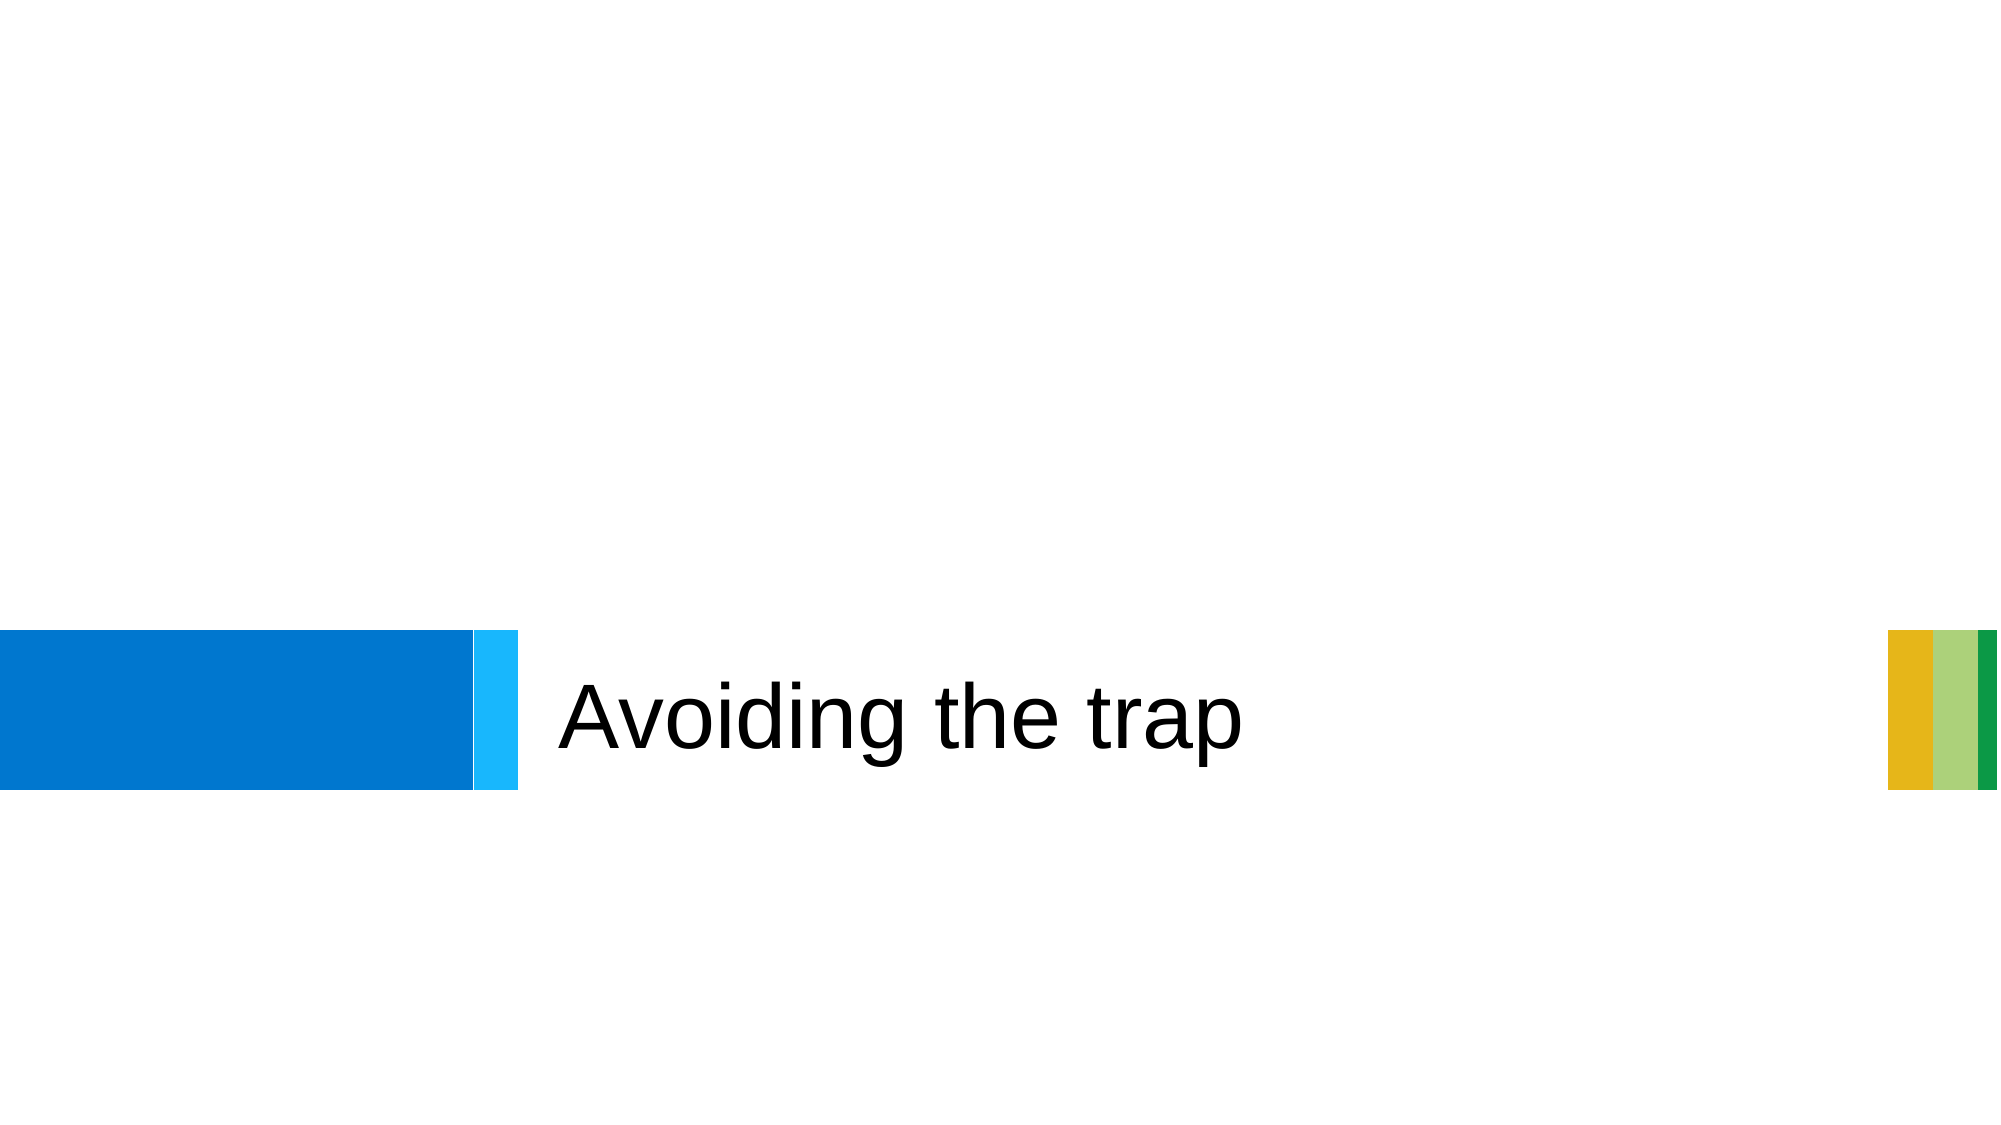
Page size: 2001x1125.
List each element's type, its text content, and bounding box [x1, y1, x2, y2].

text_box [474, 630, 518, 790]
text_box [1888, 630, 1997, 651]
text_box [0, 630, 473, 790]
text_box Avoiding the trap [543, 651, 2000, 787]
